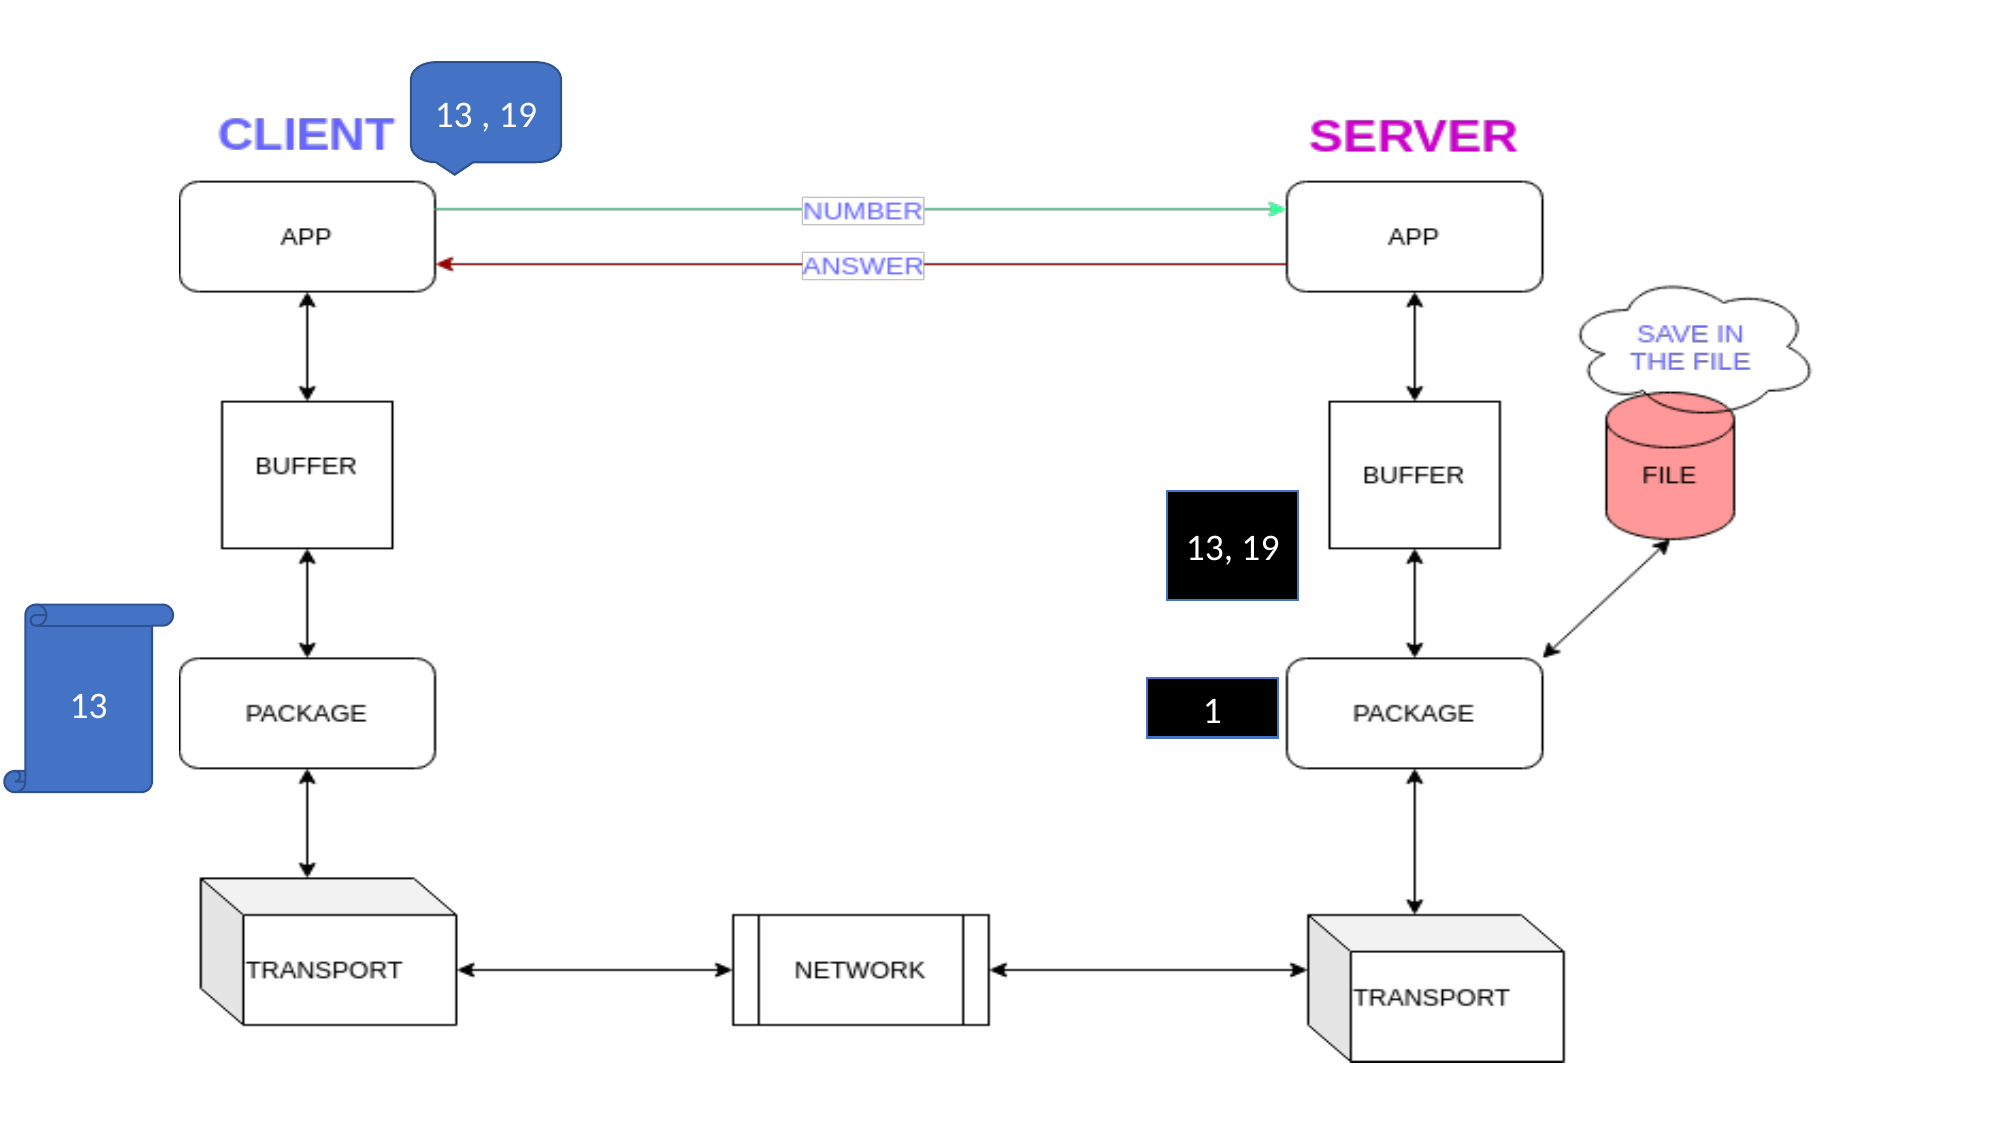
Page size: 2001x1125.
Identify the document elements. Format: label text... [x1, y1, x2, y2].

text_box 13, 19 [1167, 491, 1298, 600]
text_box 1 [1147, 678, 1278, 737]
text_box 13 , 19 [410, 62, 562, 175]
picture [179, 62, 1821, 1063]
text_box 13 [4, 604, 174, 793]
